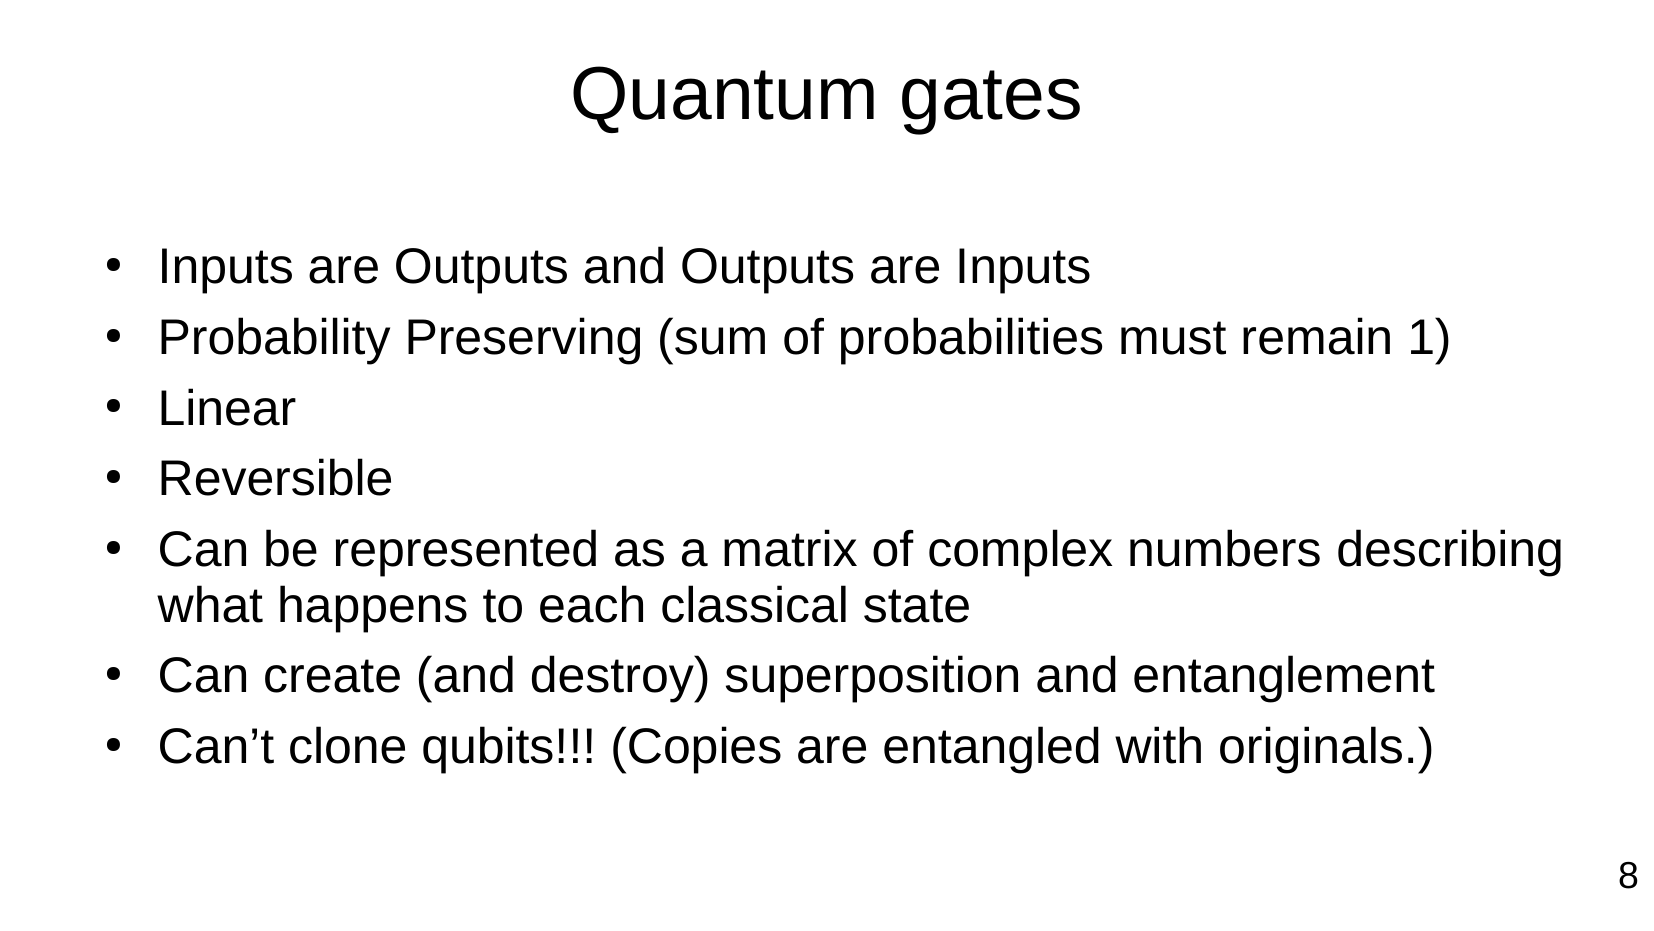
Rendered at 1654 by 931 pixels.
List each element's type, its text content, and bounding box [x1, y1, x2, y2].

list Inputs are Outputs and Outputs are Inputs Probability Preserving (sum of probabilities must remain 1) Linear Reversible Can be represented as a matrix of complex numbers describing what happens to each classical state Can create (and destroy) superposition and entanglement Can’t clone qubits!!! (Copies are entangled with originals.) [86, 187, 1575, 826]
title Quantum gates [82, 37, 1571, 151]
